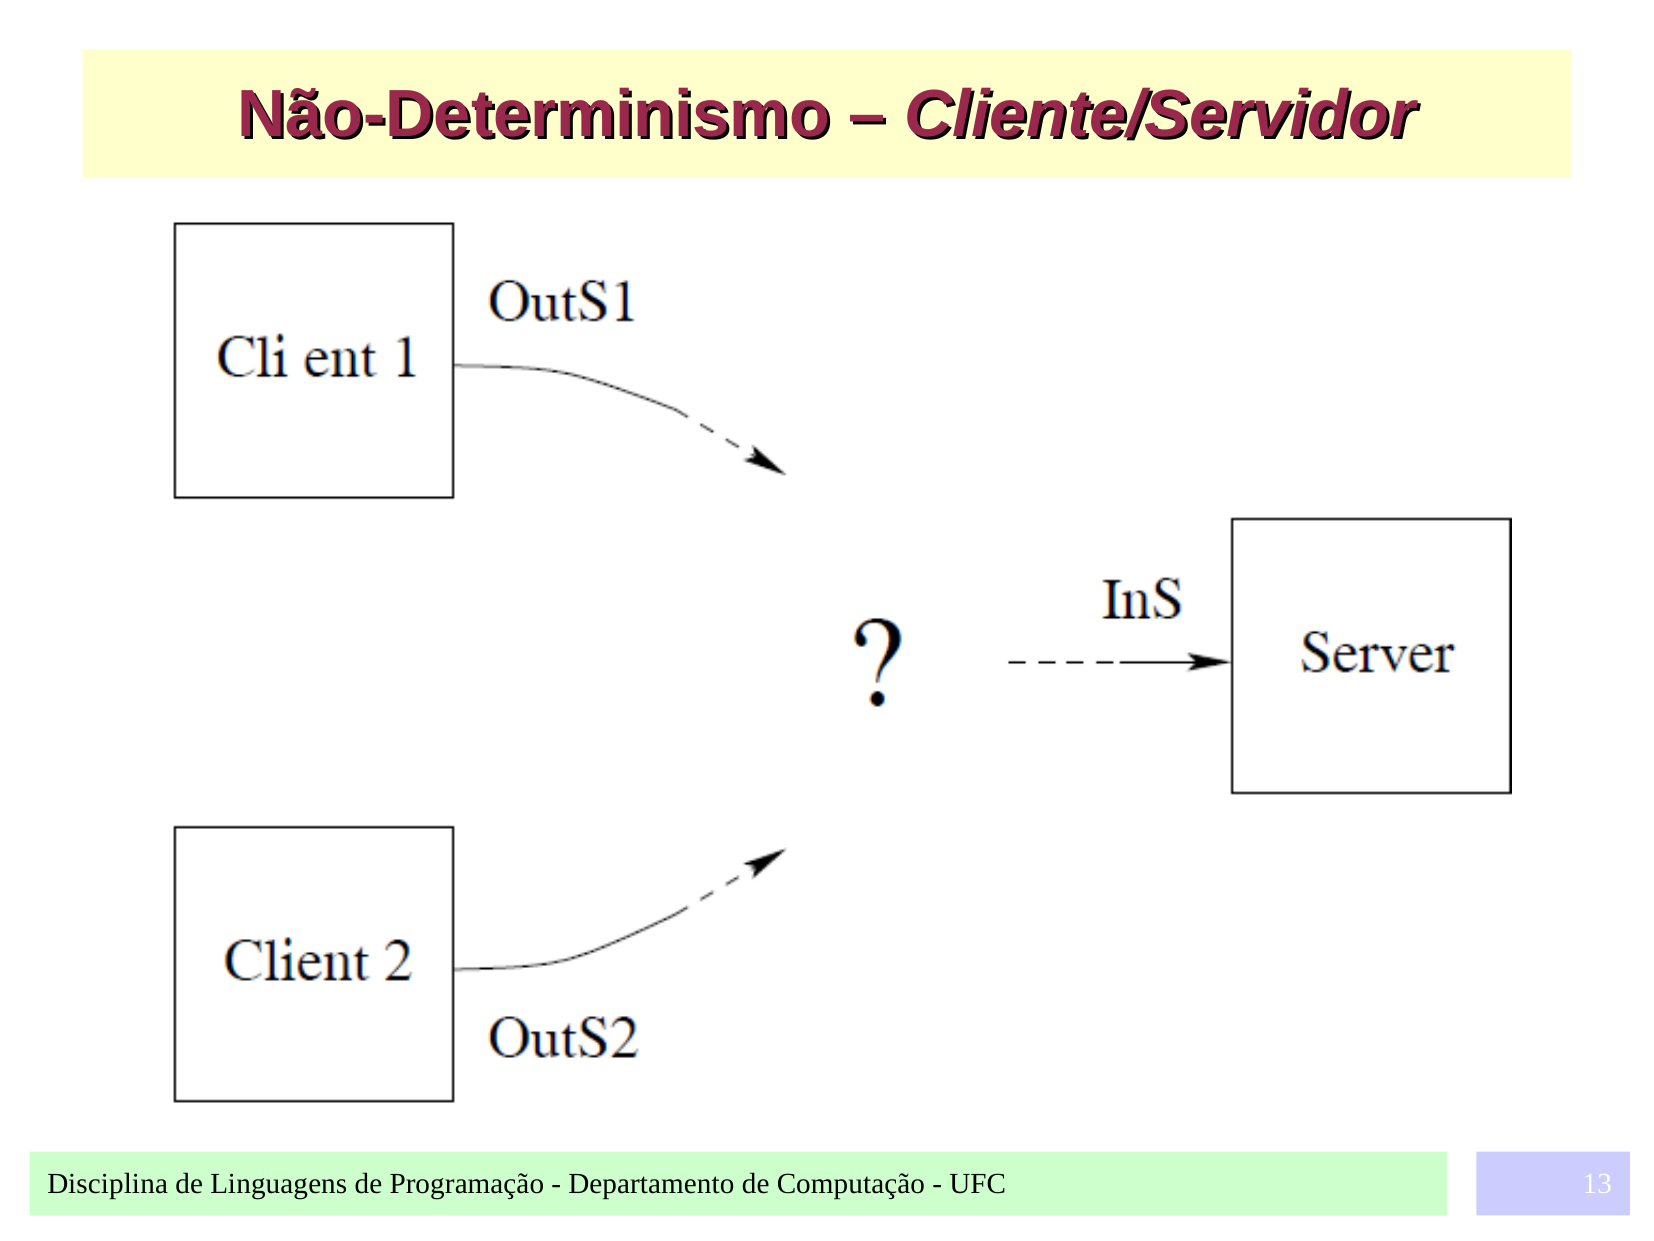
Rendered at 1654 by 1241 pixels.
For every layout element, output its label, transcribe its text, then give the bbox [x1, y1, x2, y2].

picture [153, 206, 1512, 1105]
title Não-Determinismo – Cliente/Servidor [82, 49, 1571, 178]
